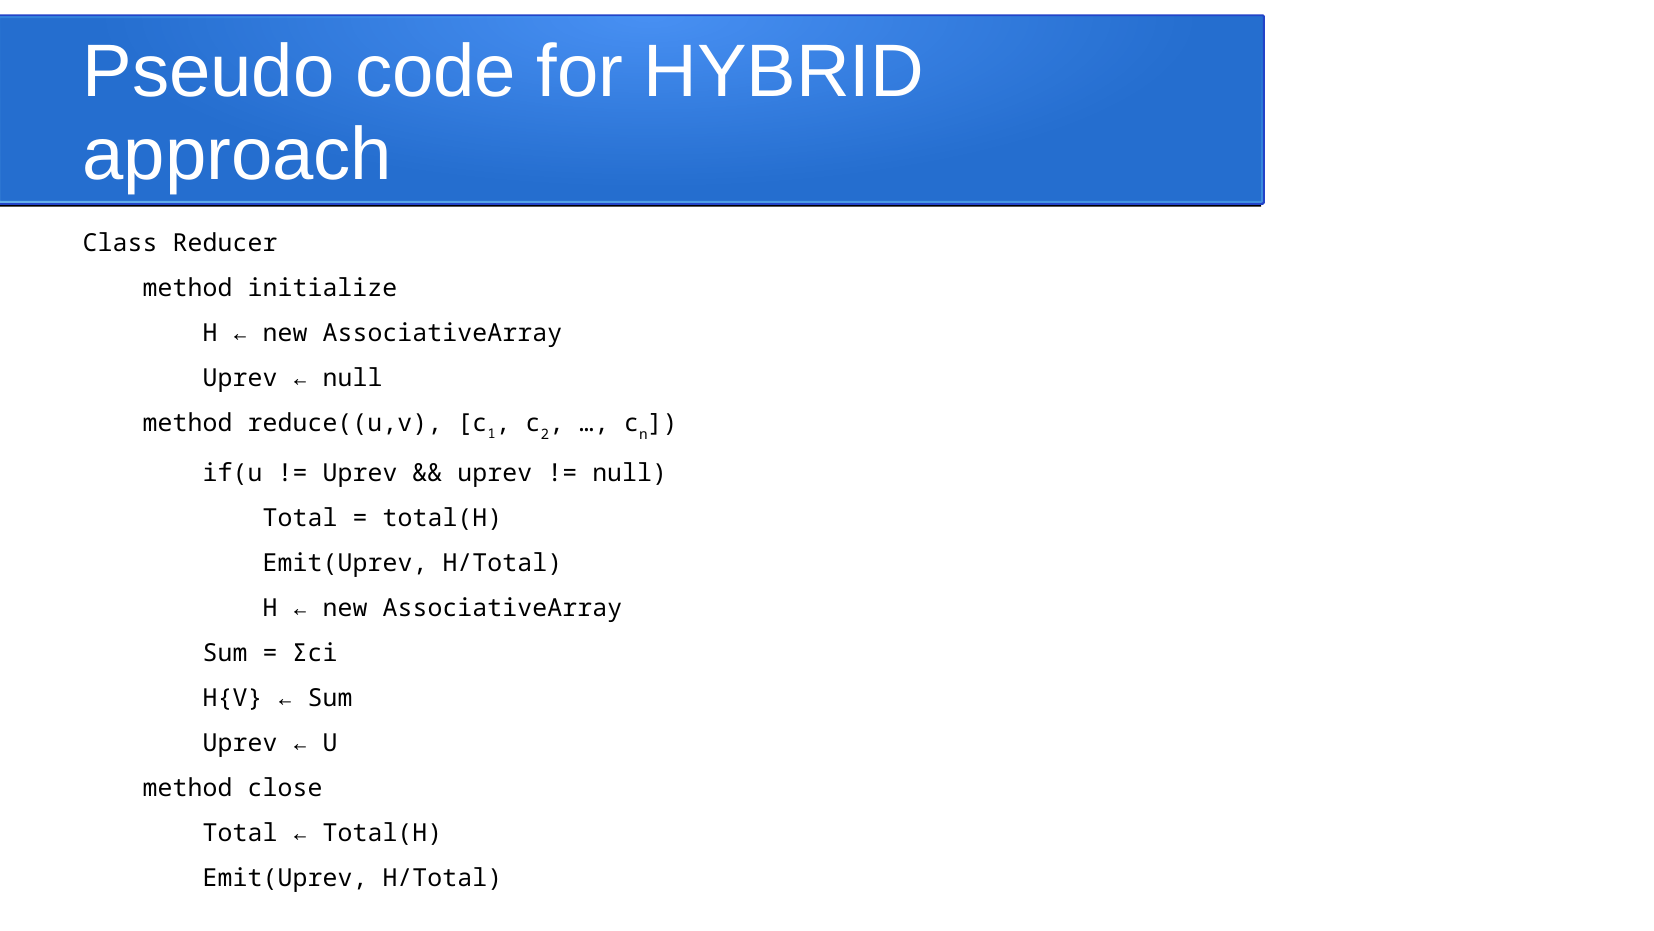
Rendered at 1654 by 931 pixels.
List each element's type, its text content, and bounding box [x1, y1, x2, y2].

list Class Reducer method initialize H ← new AssociativeArray Uprev ← null method reduce((u,v), [c1, c2, …, cn]) if(u != Uprev && uprev != null) Total = total(H) Emit(Uprev, H/Total) H ← new AssociativeArray Sum = Σci H{V} ← Sum Uprev ← U method close Total ← Total(H) Emit(Uprev, H/Total) [82, 224, 1571, 901]
title Pseudo code for HYBRID approach [82, 29, 1235, 196]
